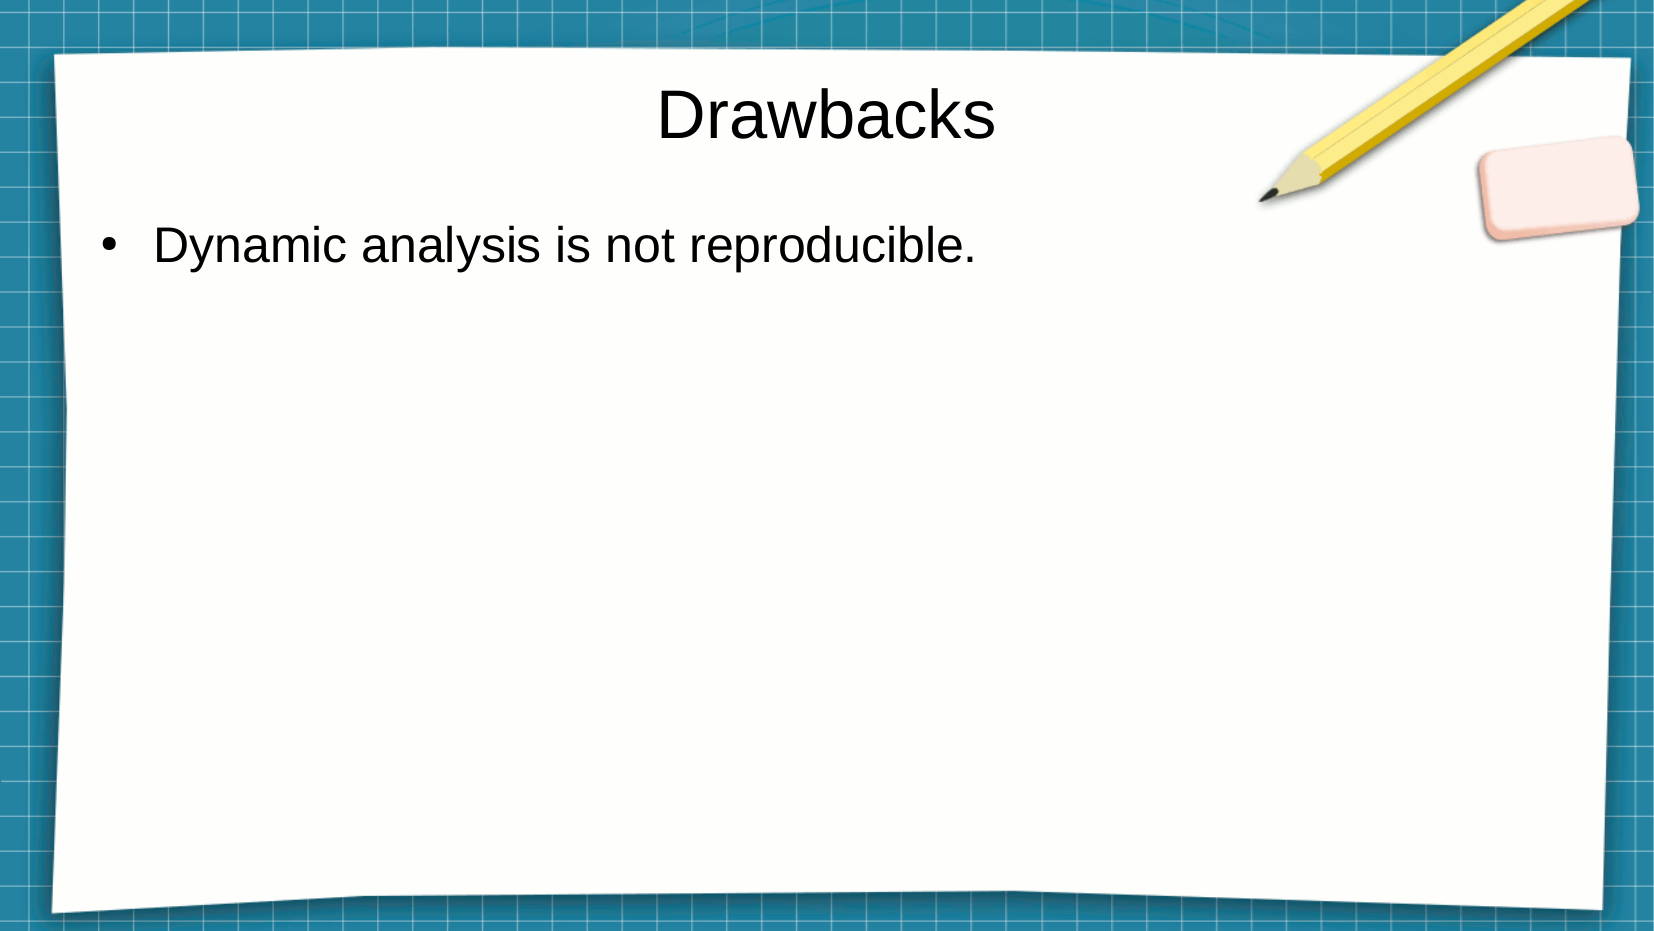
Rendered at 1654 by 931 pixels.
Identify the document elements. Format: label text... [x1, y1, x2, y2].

list Dynamic analysis is not reproducible. [82, 217, 1571, 758]
picture [0, 0, 1654, 931]
title Drawbacks [82, 37, 1571, 193]
